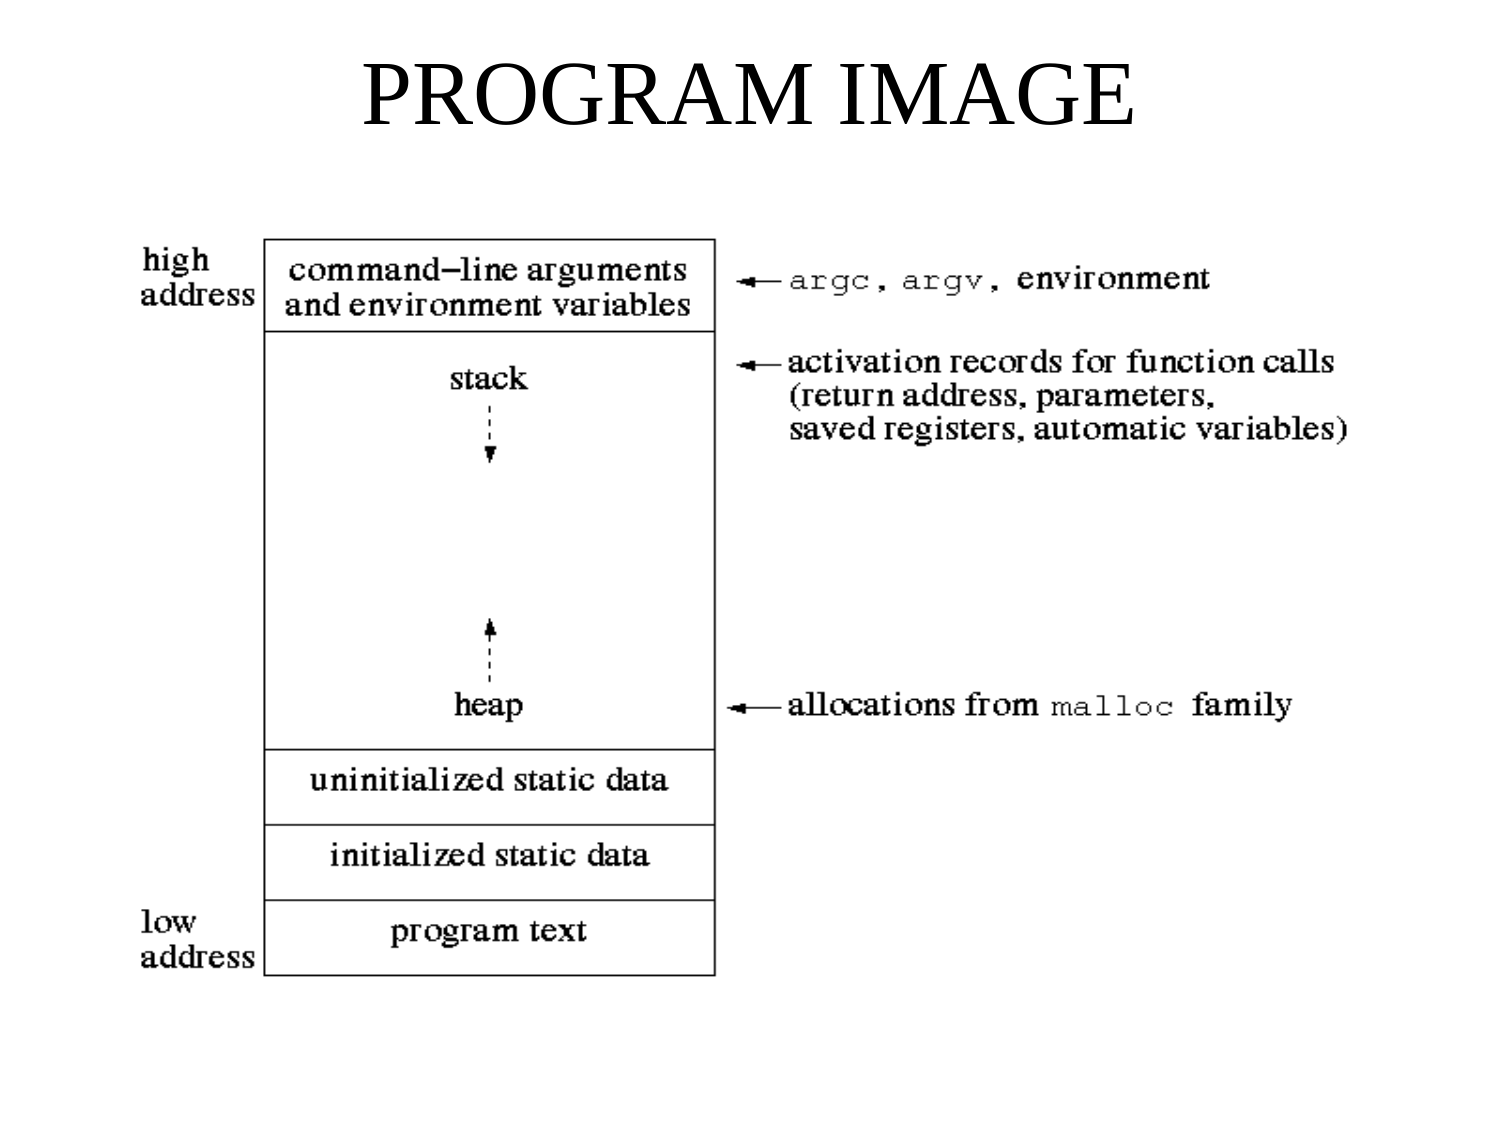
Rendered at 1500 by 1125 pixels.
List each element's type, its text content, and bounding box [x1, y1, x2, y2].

title PROGRAM IMAGE [112, 0, 1388, 188]
picture [125, 224, 1375, 995]
list [112, 324, 1388, 1063]
